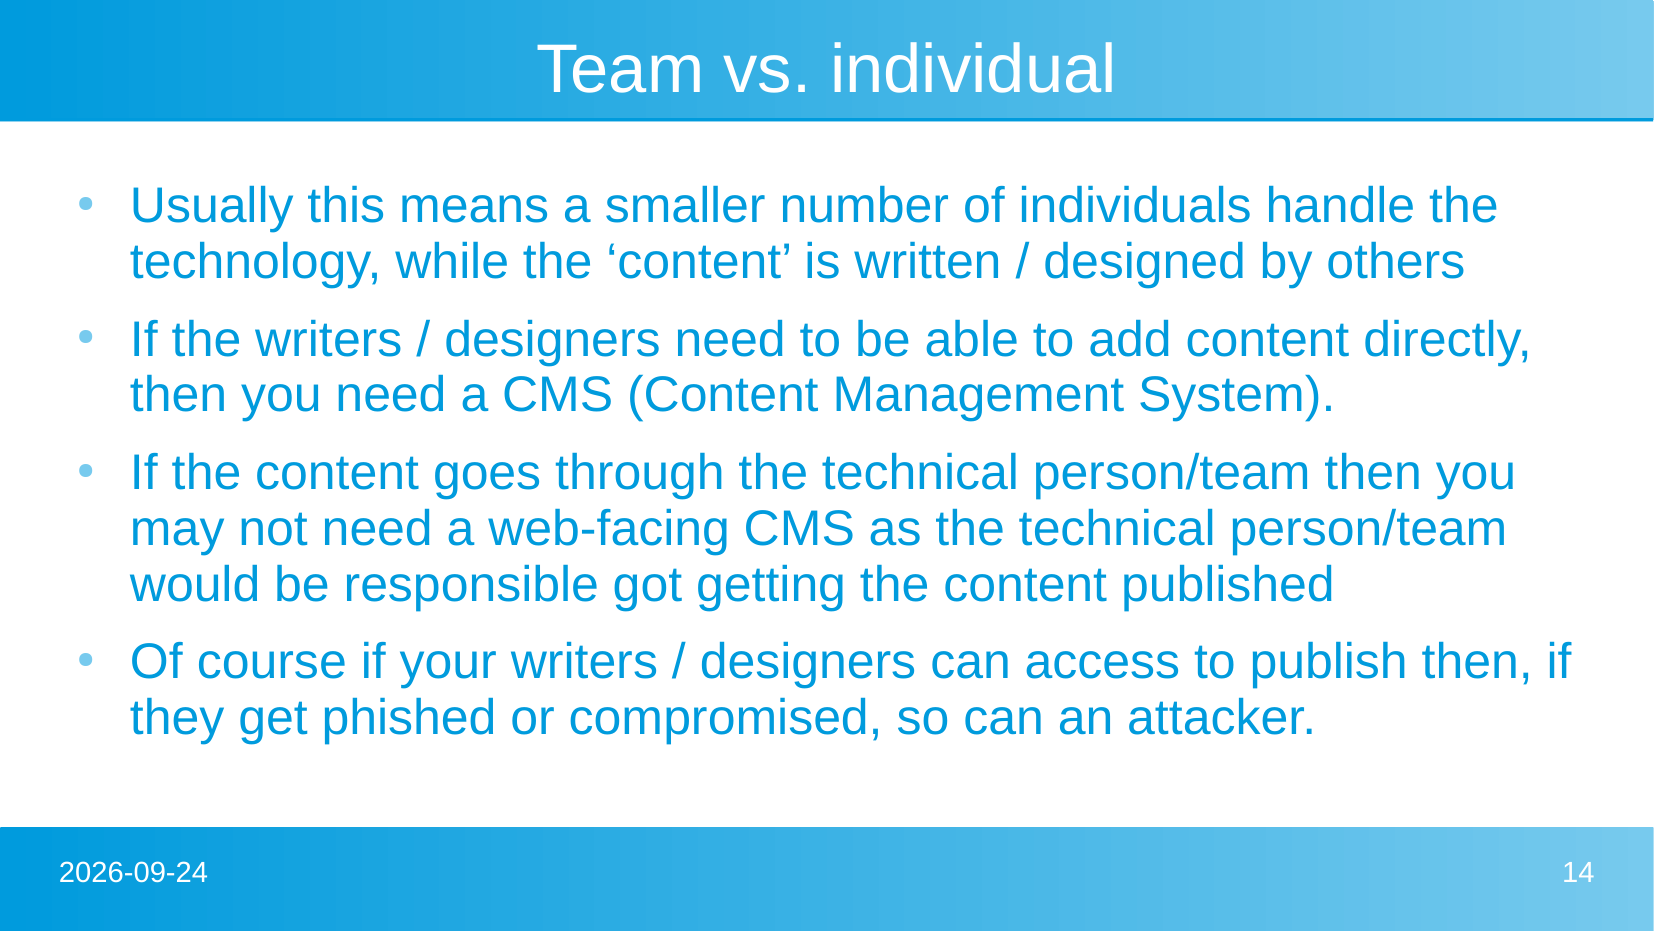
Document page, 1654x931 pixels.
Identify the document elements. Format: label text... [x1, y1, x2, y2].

title Team vs. individual [59, 29, 1595, 108]
list Usually this means a smaller number of individuals handle the technology, while the ‘content’ is written / designed by others If the writers / designers need to be able to add content directly, then you need a CMS (Content Management System). If the content goes through the technical person/team then you may not need a web-facing CMS as the technical person/team would be responsible got getting the content published Of course if your writers / designers can access to publish then, if they get phished or compromised, so can an attacker. [59, 177, 1595, 768]
